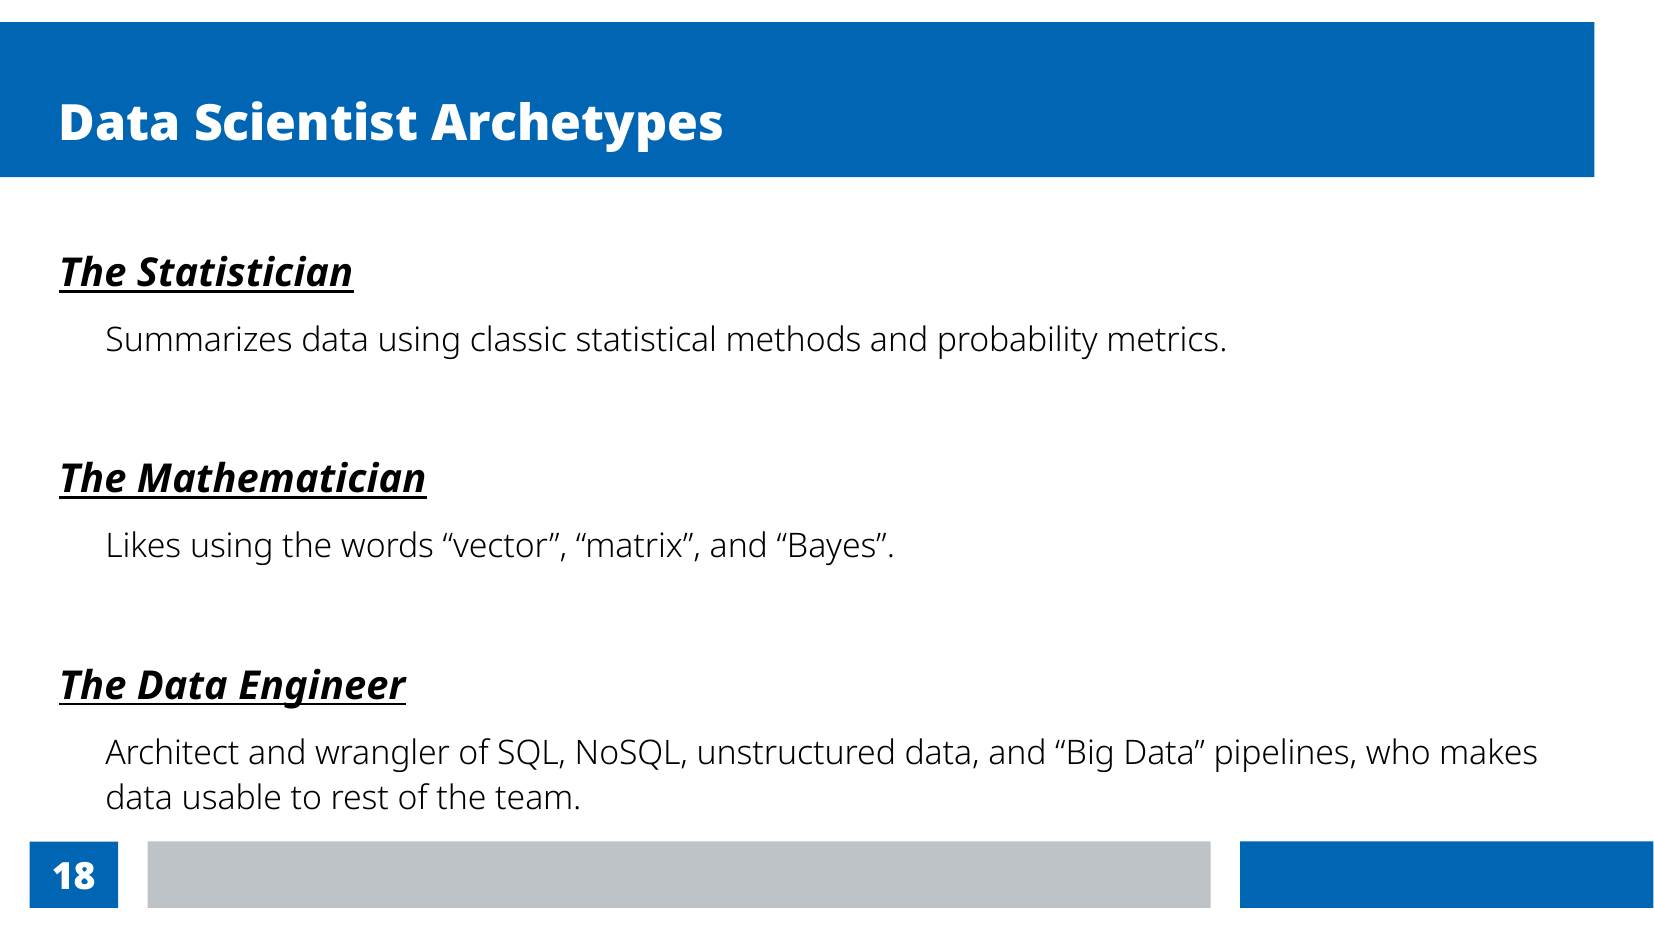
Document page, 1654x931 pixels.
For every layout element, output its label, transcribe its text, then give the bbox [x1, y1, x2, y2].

list The Statistician Summarizes data using classic statistical methods and probability metrics. The Mathematician Likes using the words “vector”, “matrix”, and “Bayes”. The Data Engineer Architect and wrangler of SQL, NoSQL, unstructured data, and “Big Data” pipelines, who makes data usable to rest of the team. [59, 243, 1565, 820]
title Data Scientist Archetypes [59, 44, 1595, 156]
